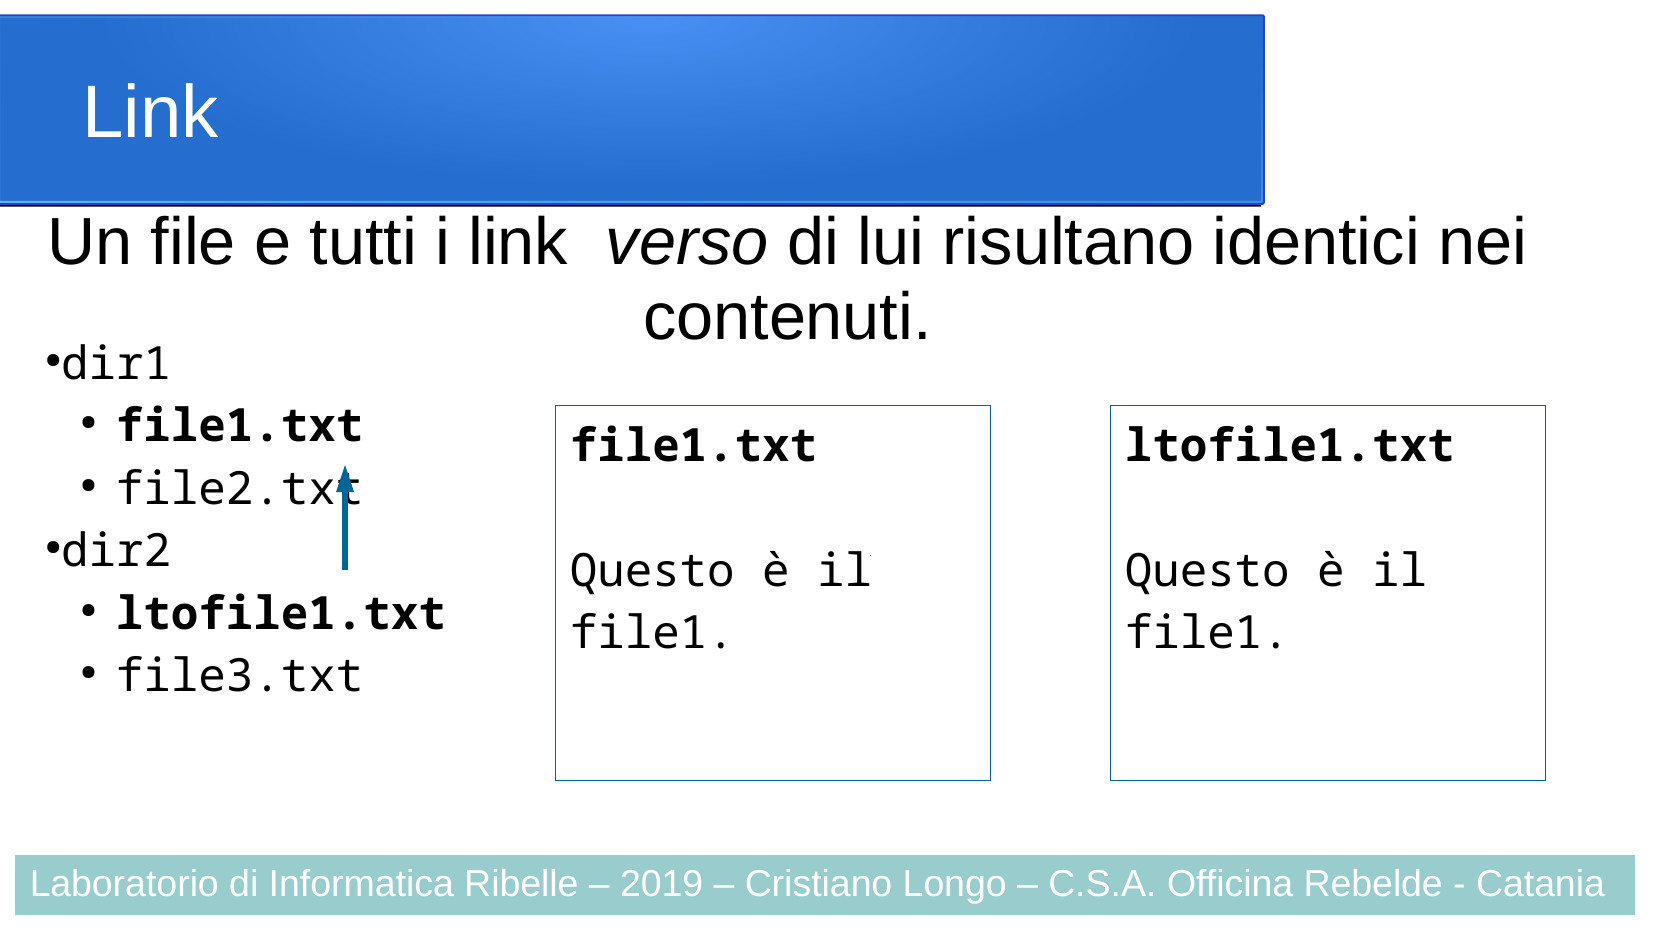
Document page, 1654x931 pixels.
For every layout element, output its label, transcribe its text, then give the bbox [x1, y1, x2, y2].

title Link [82, 35, 1235, 189]
text_box dir1 file1.txt file2.txt dir2 ltofile1.txt file3.txt [45, 345, 871, 766]
text_box ltofile1.txt Questo è il file1. [1110, 405, 1546, 781]
text_box file1.txt Questo è il file1. [555, 405, 991, 781]
subtitle Un file e tutti i link verso di lui risultano identici nei contenuti. [0, 198, 1591, 361]
text_box Laboratorio di Informatica Ribelle – 2019 – Cristiano Longo – C.S.A. Officina Rebelde - Catania [15, 855, 1636, 916]
